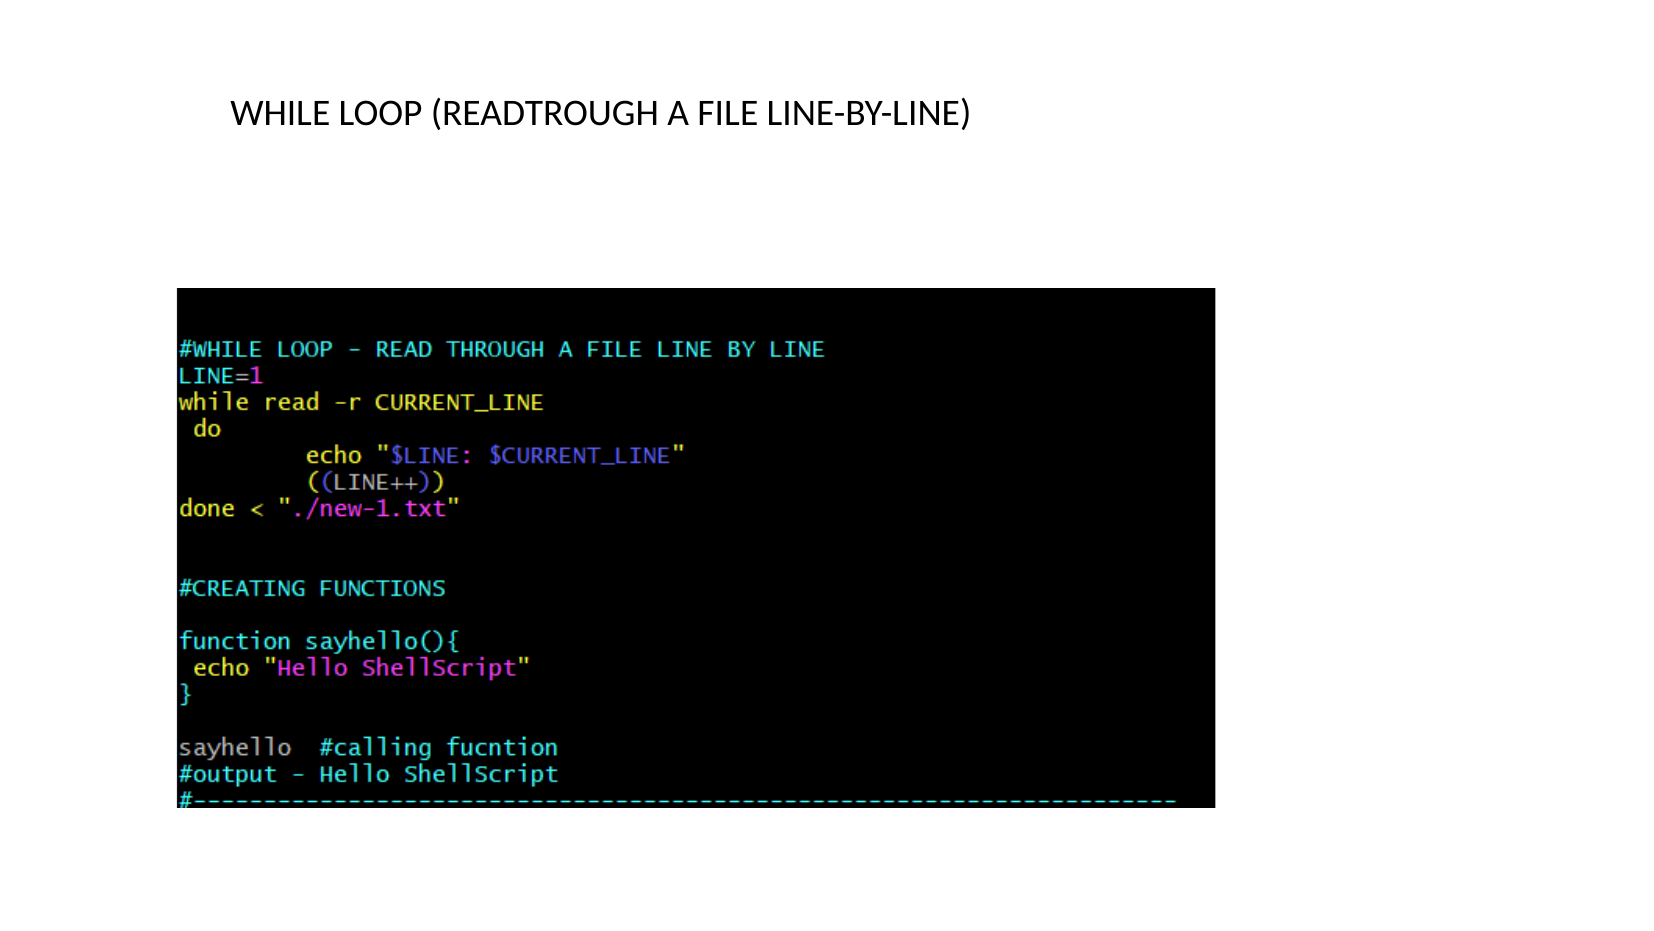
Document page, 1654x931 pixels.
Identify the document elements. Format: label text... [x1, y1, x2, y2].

text_box WHILE LOOP (READTROUGH A FILE LINE-BY-LINE) [215, 80, 1374, 142]
picture [176, 288, 1216, 808]
